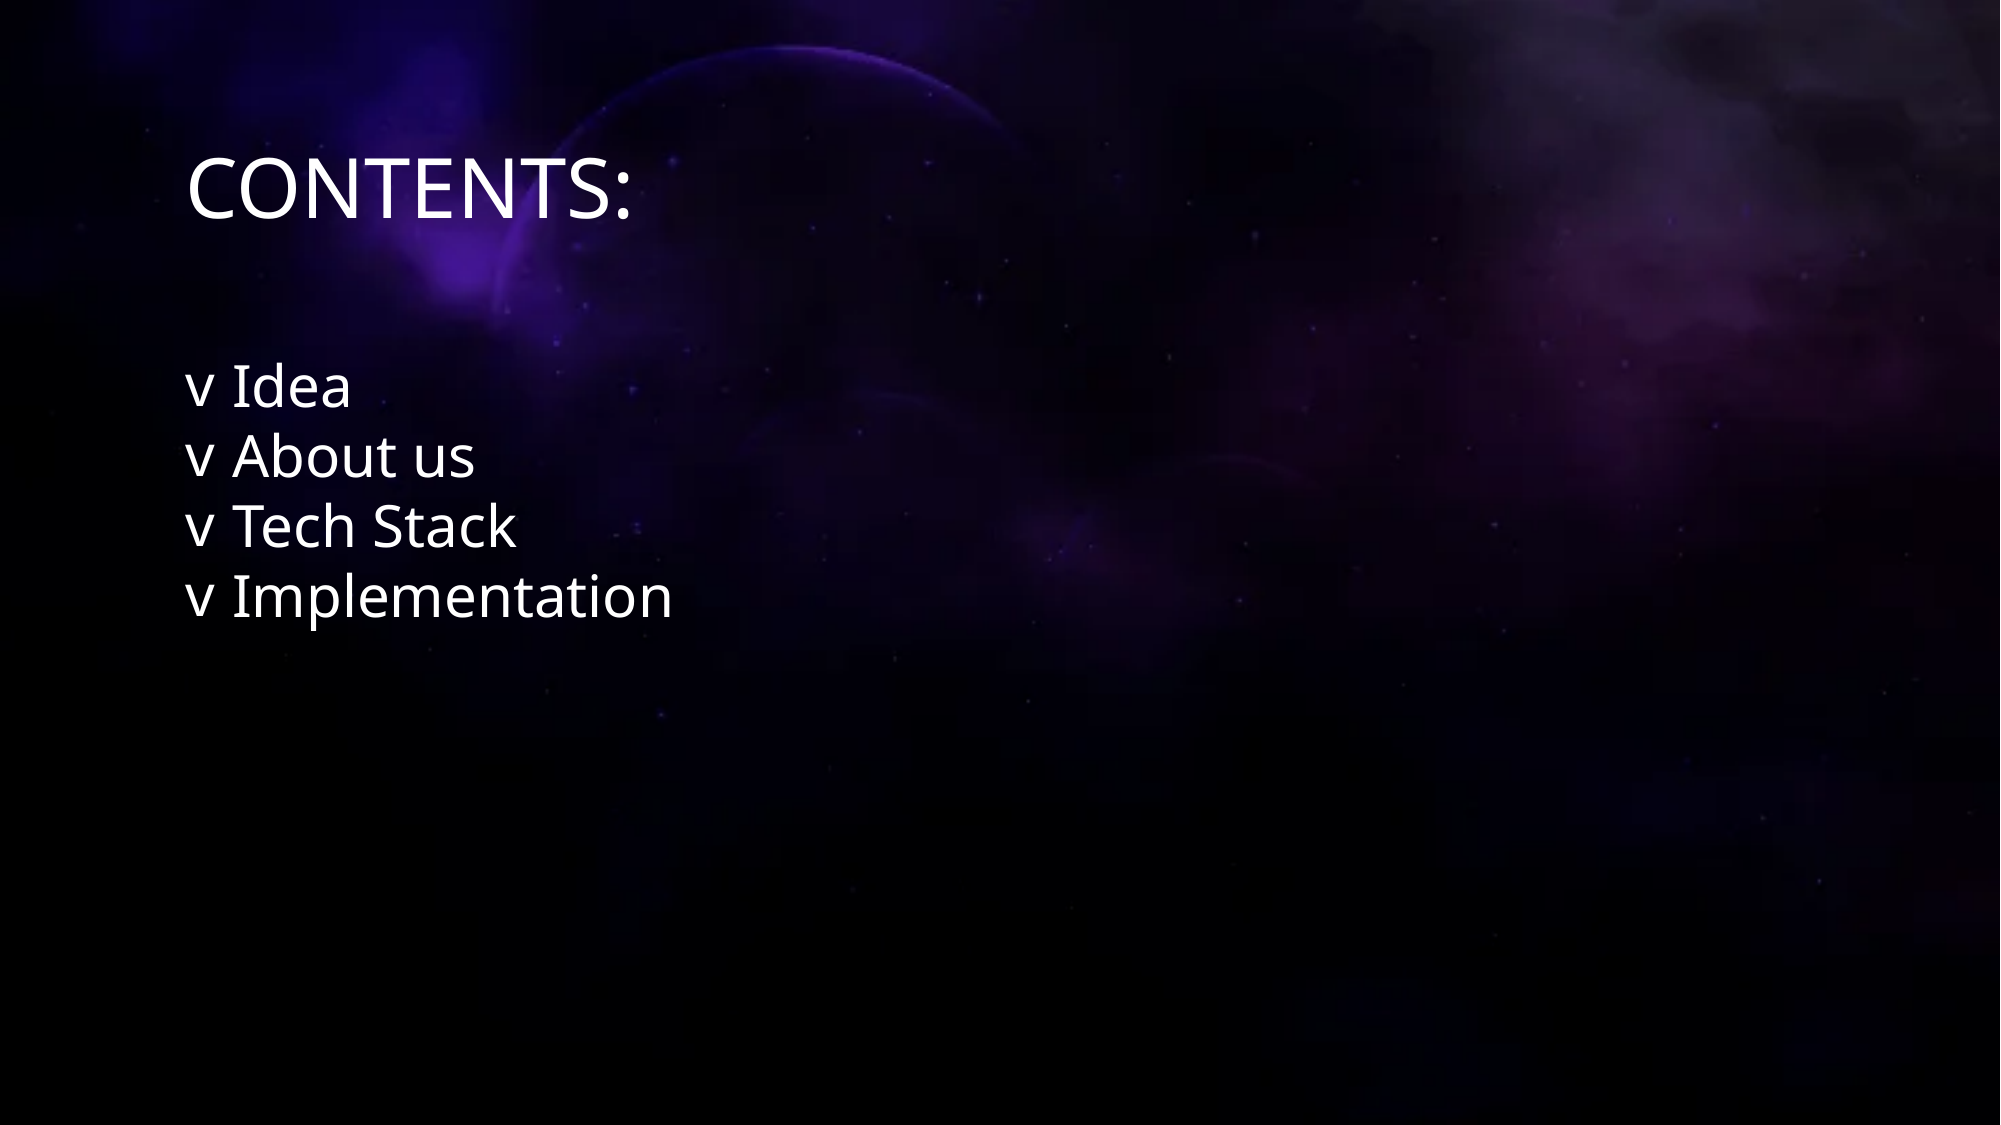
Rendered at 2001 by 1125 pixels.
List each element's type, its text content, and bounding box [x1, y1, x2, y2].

text_box CONTENTS: [170, 127, 755, 244]
text_box Idea About us Tech Stack Implementation [170, 341, 713, 640]
picture [0, 0, 2000, 1125]
